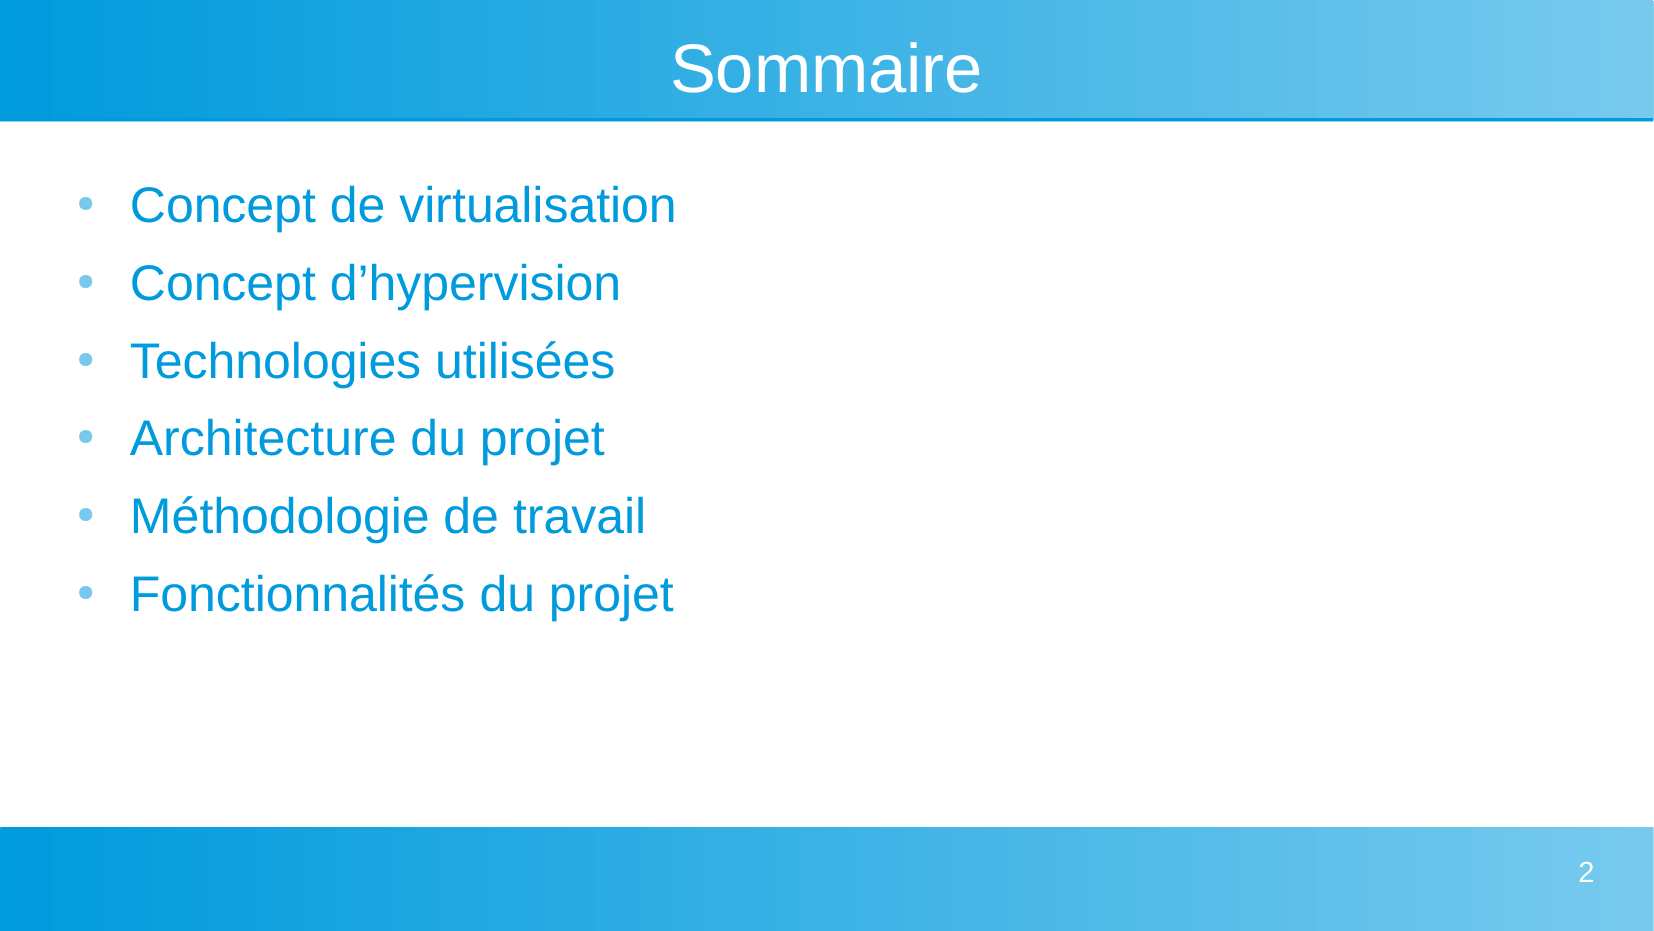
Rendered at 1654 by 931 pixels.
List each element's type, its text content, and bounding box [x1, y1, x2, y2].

title Sommaire [59, 29, 1595, 108]
list Concept de virtualisation Concept d’hypervision Technologies utilisées Architecture du projet Méthodologie de travail Fonctionnalités du projet [59, 177, 1595, 768]
